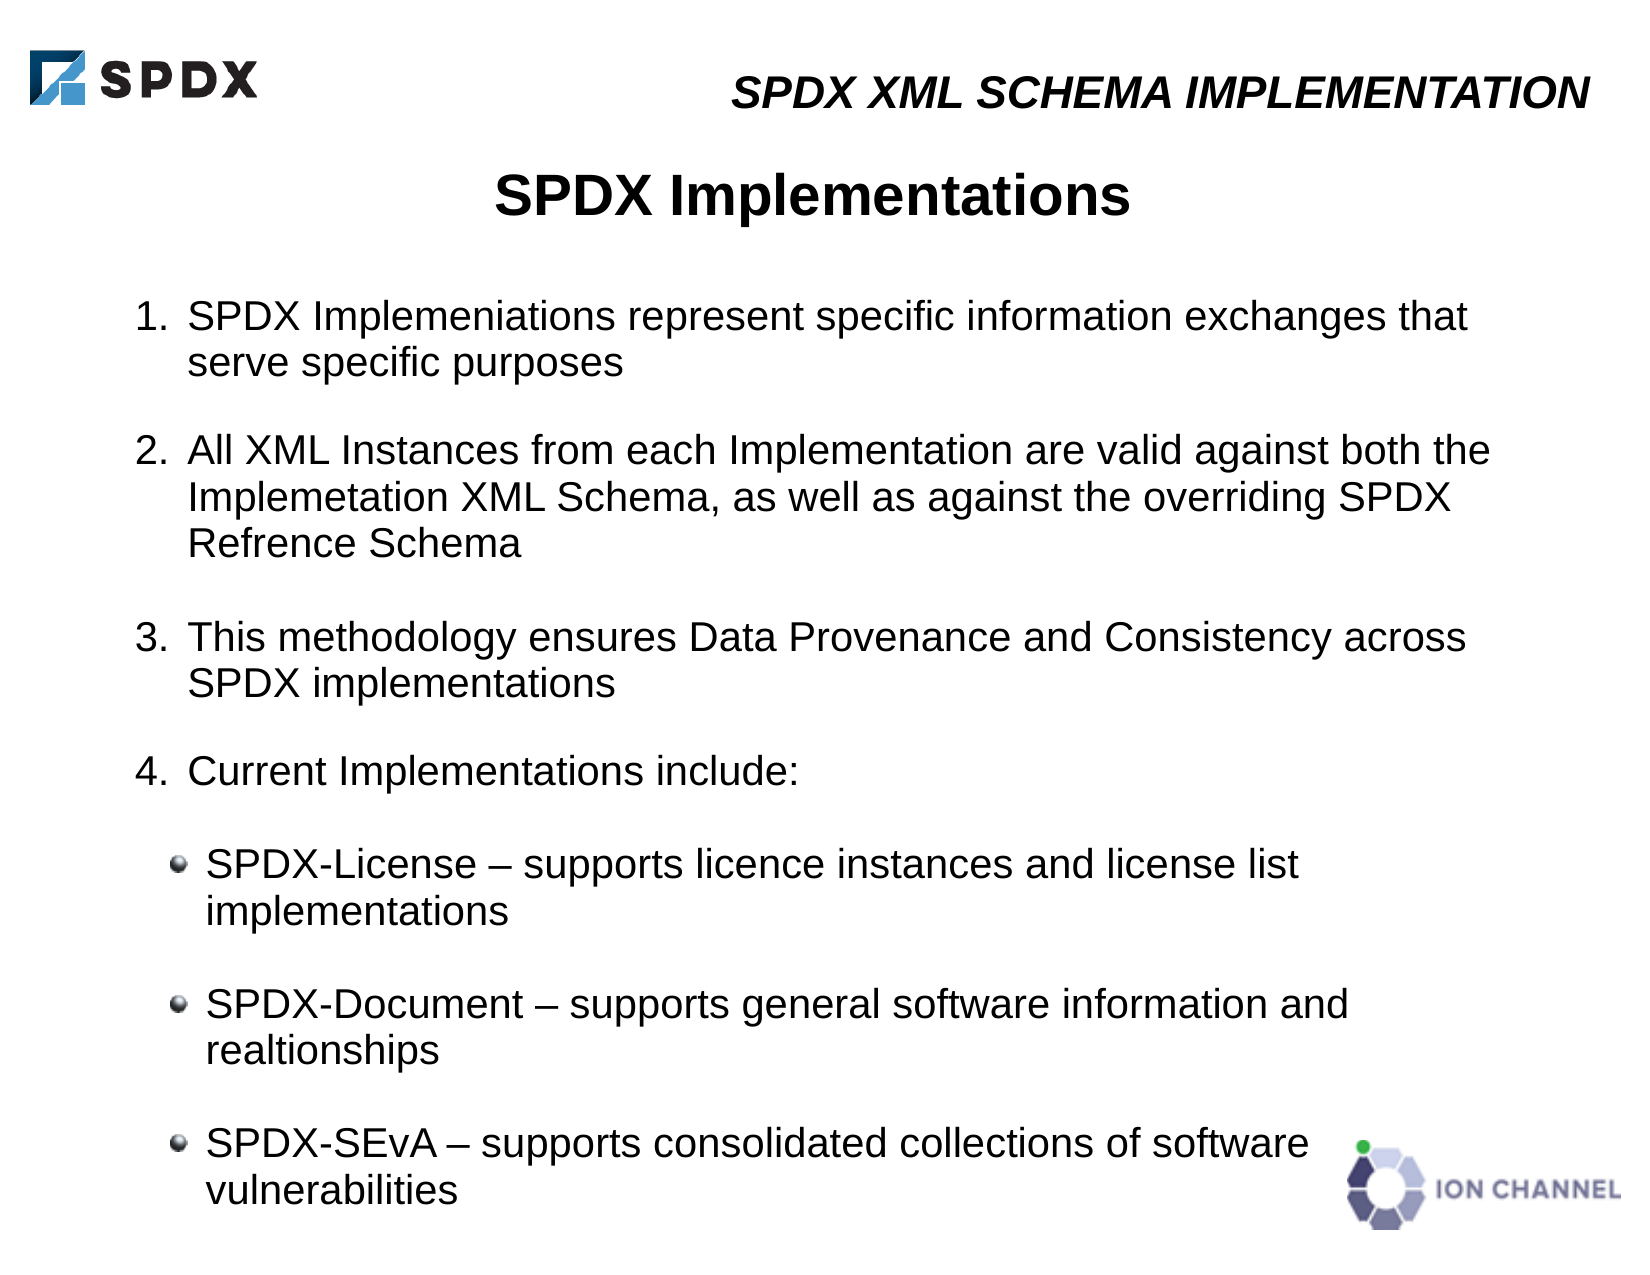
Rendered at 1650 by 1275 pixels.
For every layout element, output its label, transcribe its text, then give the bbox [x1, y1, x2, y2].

text_box SPDX Implemeniations represent specific information exchanges that serve specific purposes All XML Instances from each Implementation are valid against both the Implemetation XML Schema, as well as against the overriding SPDX Refrence Schema This methodology ensures Data Provenance and Consistency across SPDX implementations Current Implementations include: SPDX-License – supports licence instances and license list implementations SPDX-Document – supports general software information and realtionships SPDX-SEvA – supports consolidated collections of software vulnerabilities [120, 285, 1561, 1144]
picture [1347, 1140, 1621, 1231]
picture [30, 29, 257, 105]
text_box SPDX Implementations [480, 155, 1148, 226]
picture [170, 1144, 188, 1152]
text_box SPDX XML SCHEMA IMPLEMENTATION [690, 59, 1606, 121]
